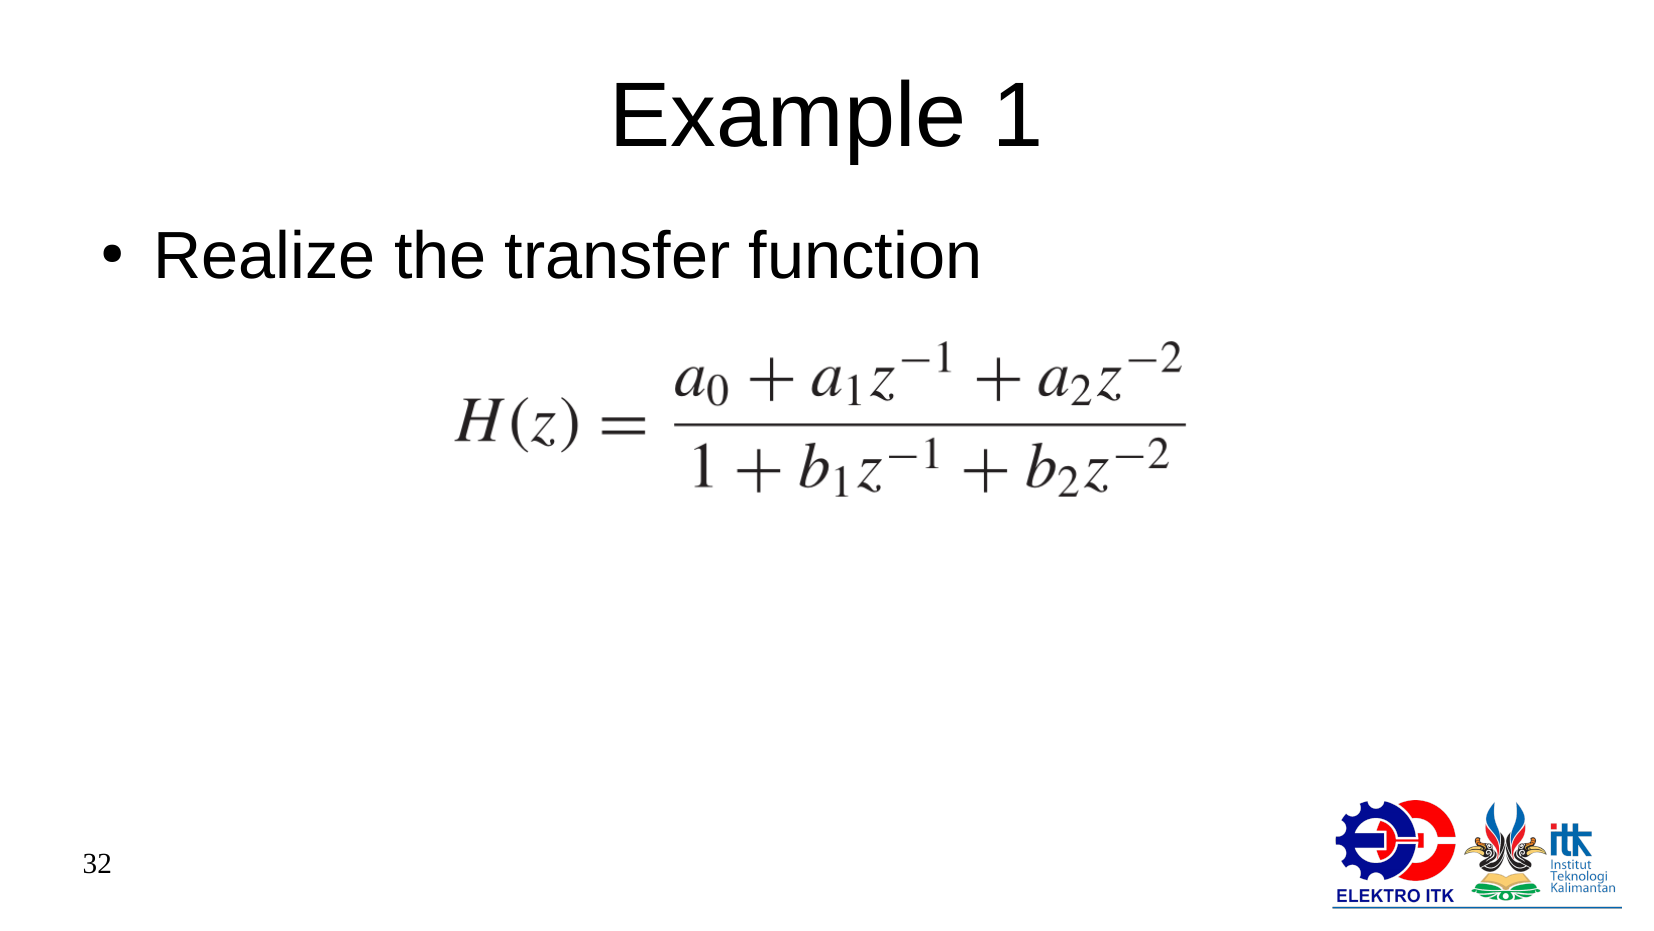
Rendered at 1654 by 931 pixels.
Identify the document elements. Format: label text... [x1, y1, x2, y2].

list Realize the transfer function [82, 217, 1571, 758]
picture [1332, 800, 1622, 918]
picture [442, 330, 1211, 521]
title Example 1 [82, 37, 1571, 193]
